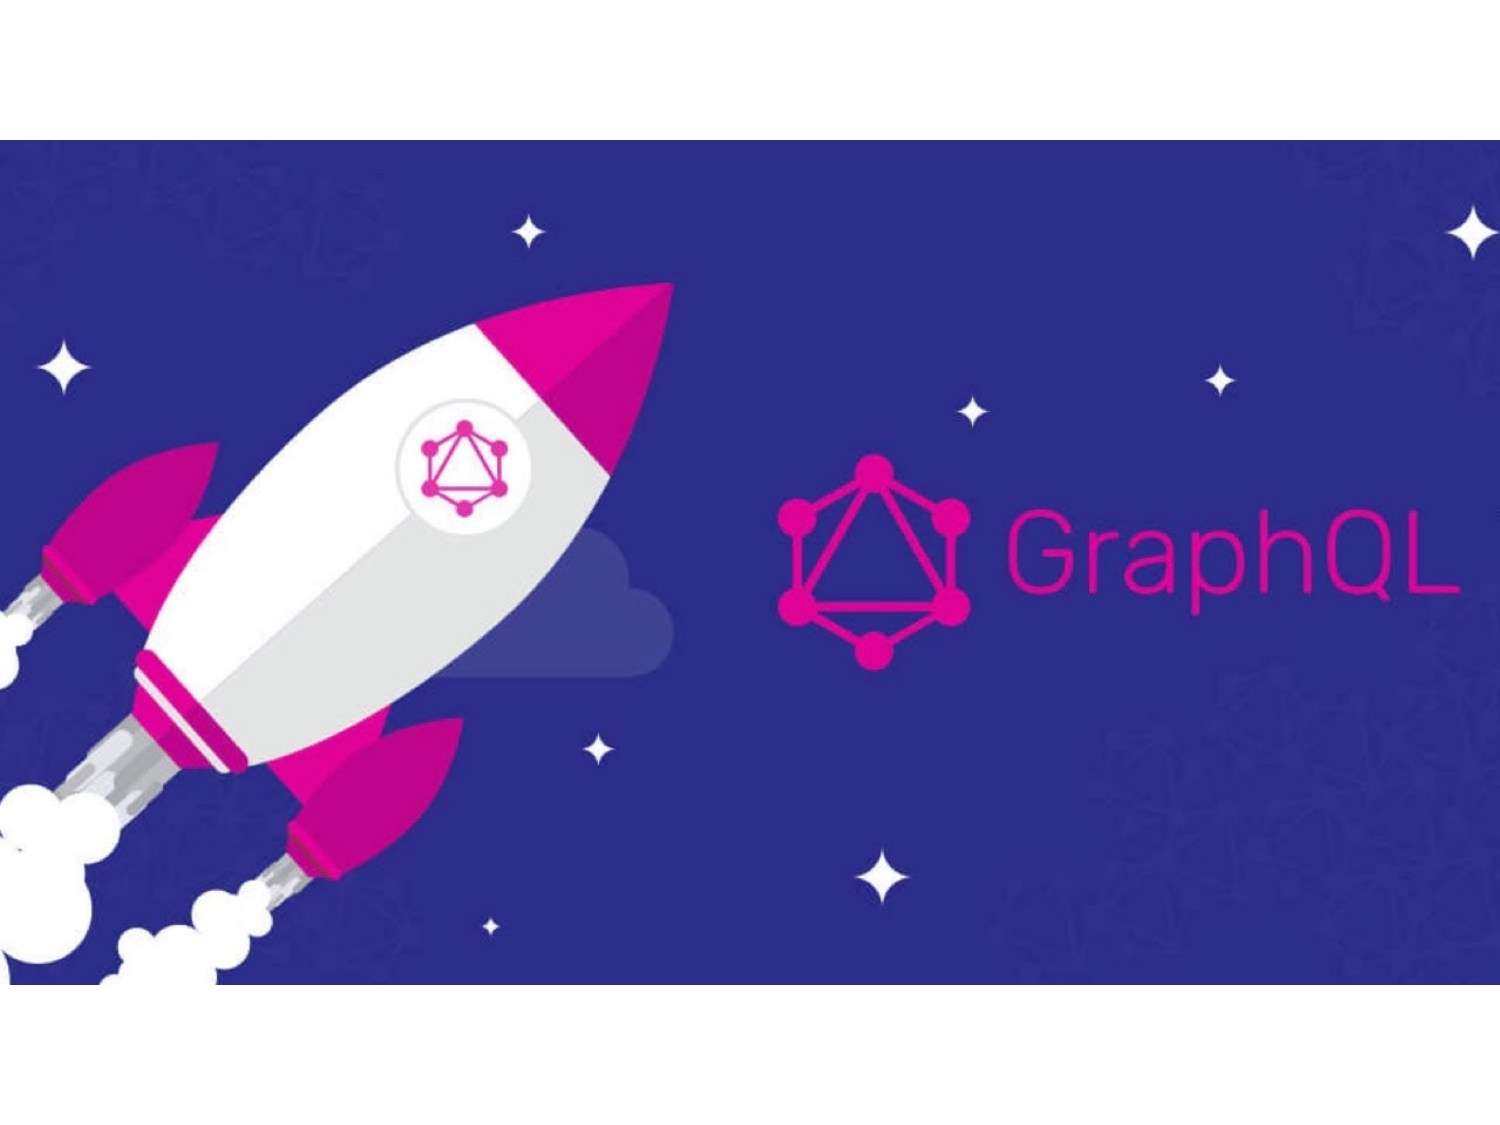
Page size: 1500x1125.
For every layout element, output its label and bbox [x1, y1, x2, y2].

picture [0, 140, 1500, 985]
